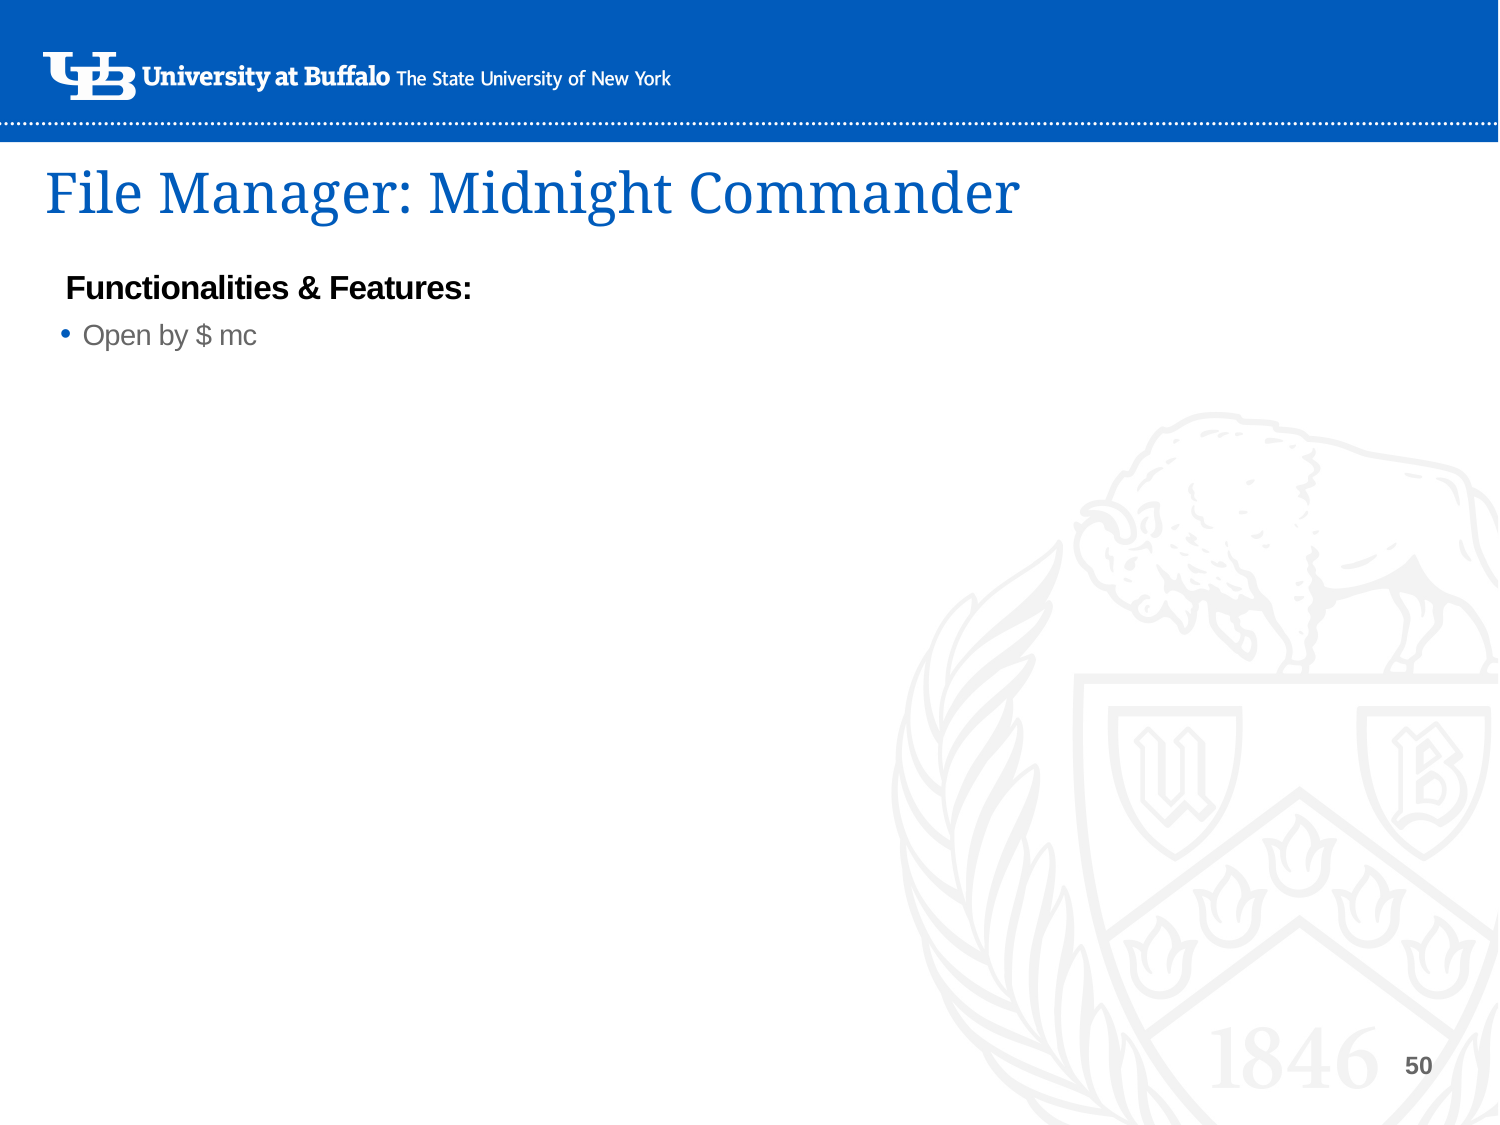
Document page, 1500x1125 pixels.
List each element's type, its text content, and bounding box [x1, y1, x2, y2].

picture [0, 0, 1499, 1125]
text_box Functionalities & Features: [50, 261, 586, 313]
title File Manager: Midnight Commander [30, 153, 1387, 233]
list Open by $ mc [30, 313, 976, 499]
